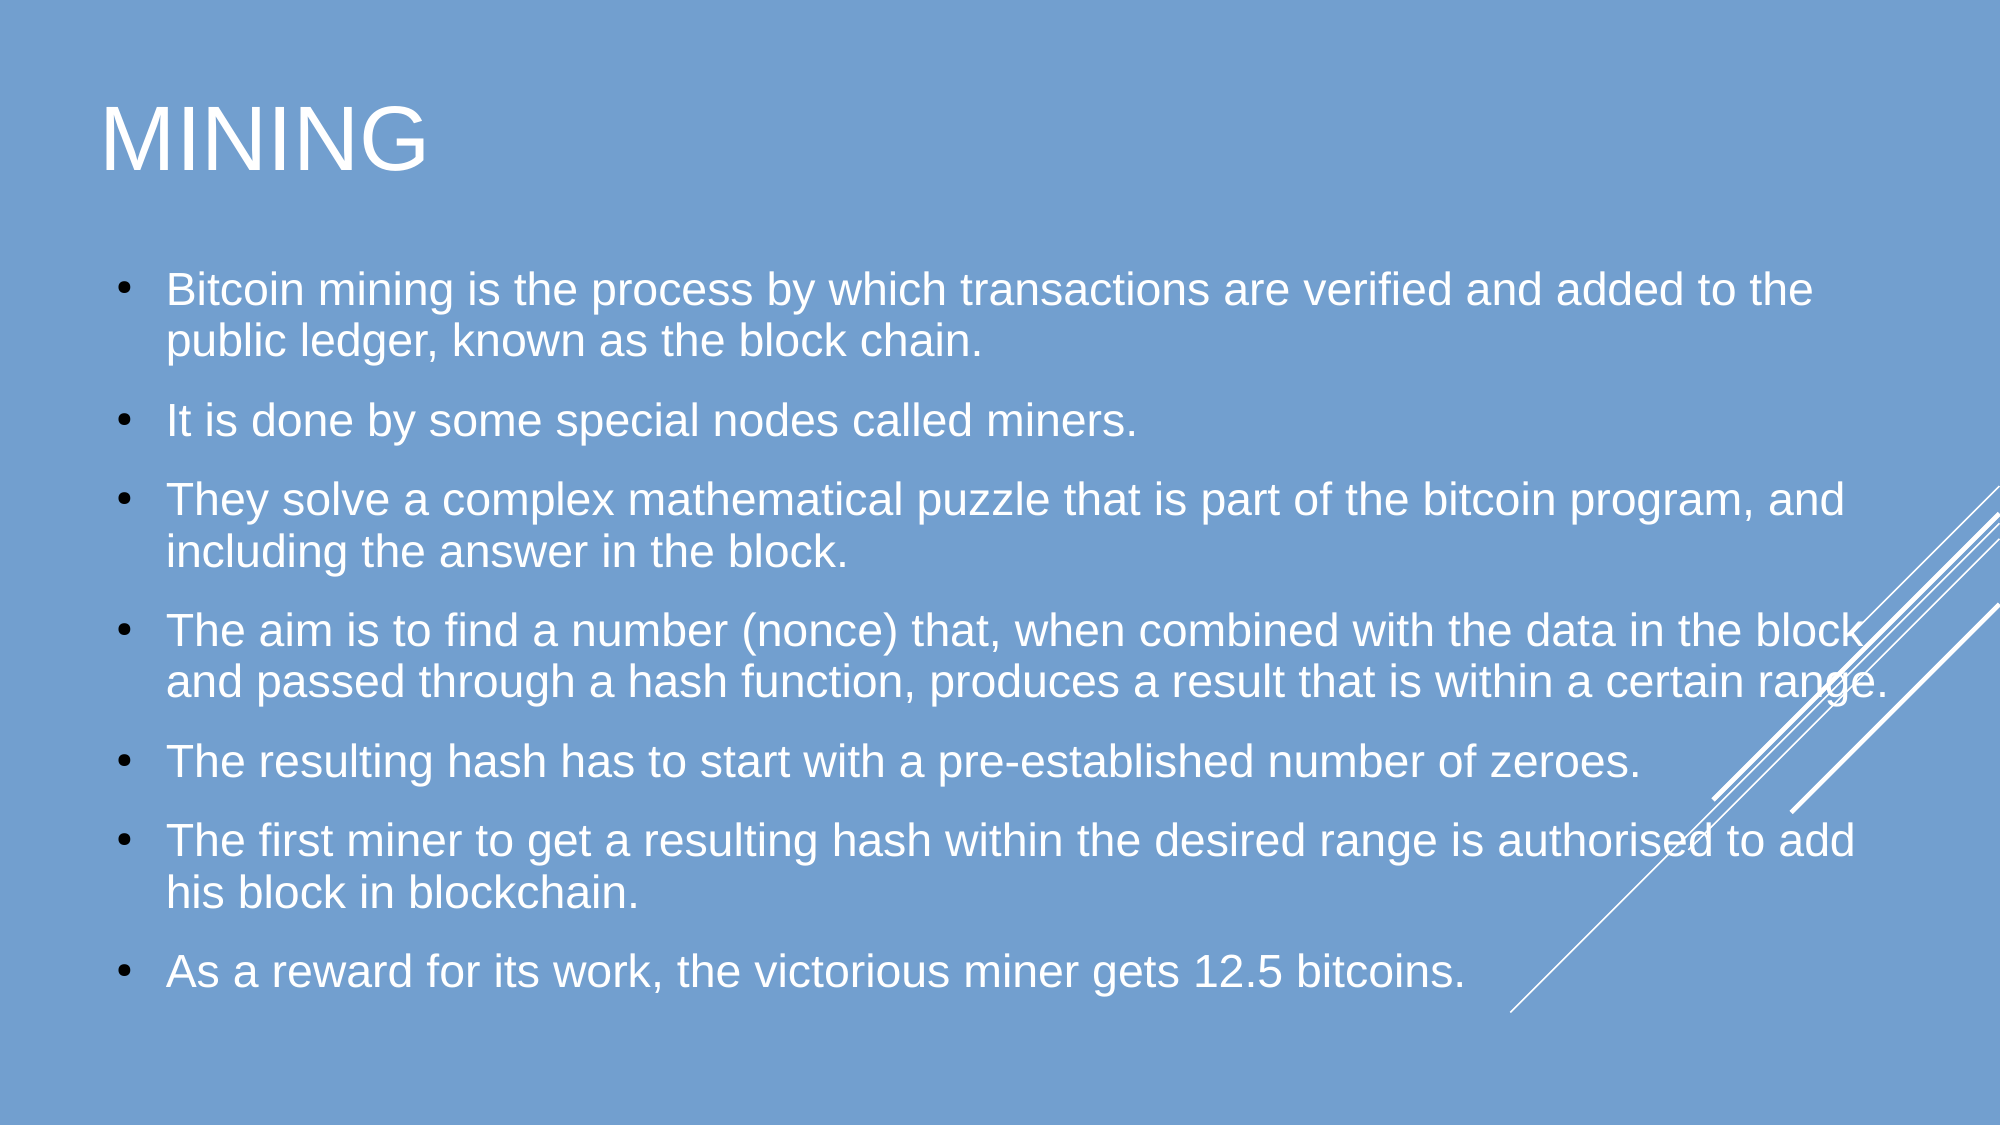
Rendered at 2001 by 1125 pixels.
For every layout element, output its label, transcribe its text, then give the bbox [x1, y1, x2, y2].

title MINING [99, 44, 1900, 233]
list Bitcoin mining is the process by which transactions are verified and added to the public ledger, known as the block chain. It is done by some special nodes called miners. They solve a complex mathematical puzzle that is part of the bitcoin program, and including the answer in the block. The aim is to find a number (nonce) that, when combined with the data in the block and passed through a hash function, produces a result that is within a certain range. The resulting hash has to start with a pre-established number of zeroes. The first miner to get a resulting hash within the desired range is authorised to add his block in blockchain. As a reward for its work, the victorious miner gets 12.5 bitcoins. [99, 263, 1900, 1060]
